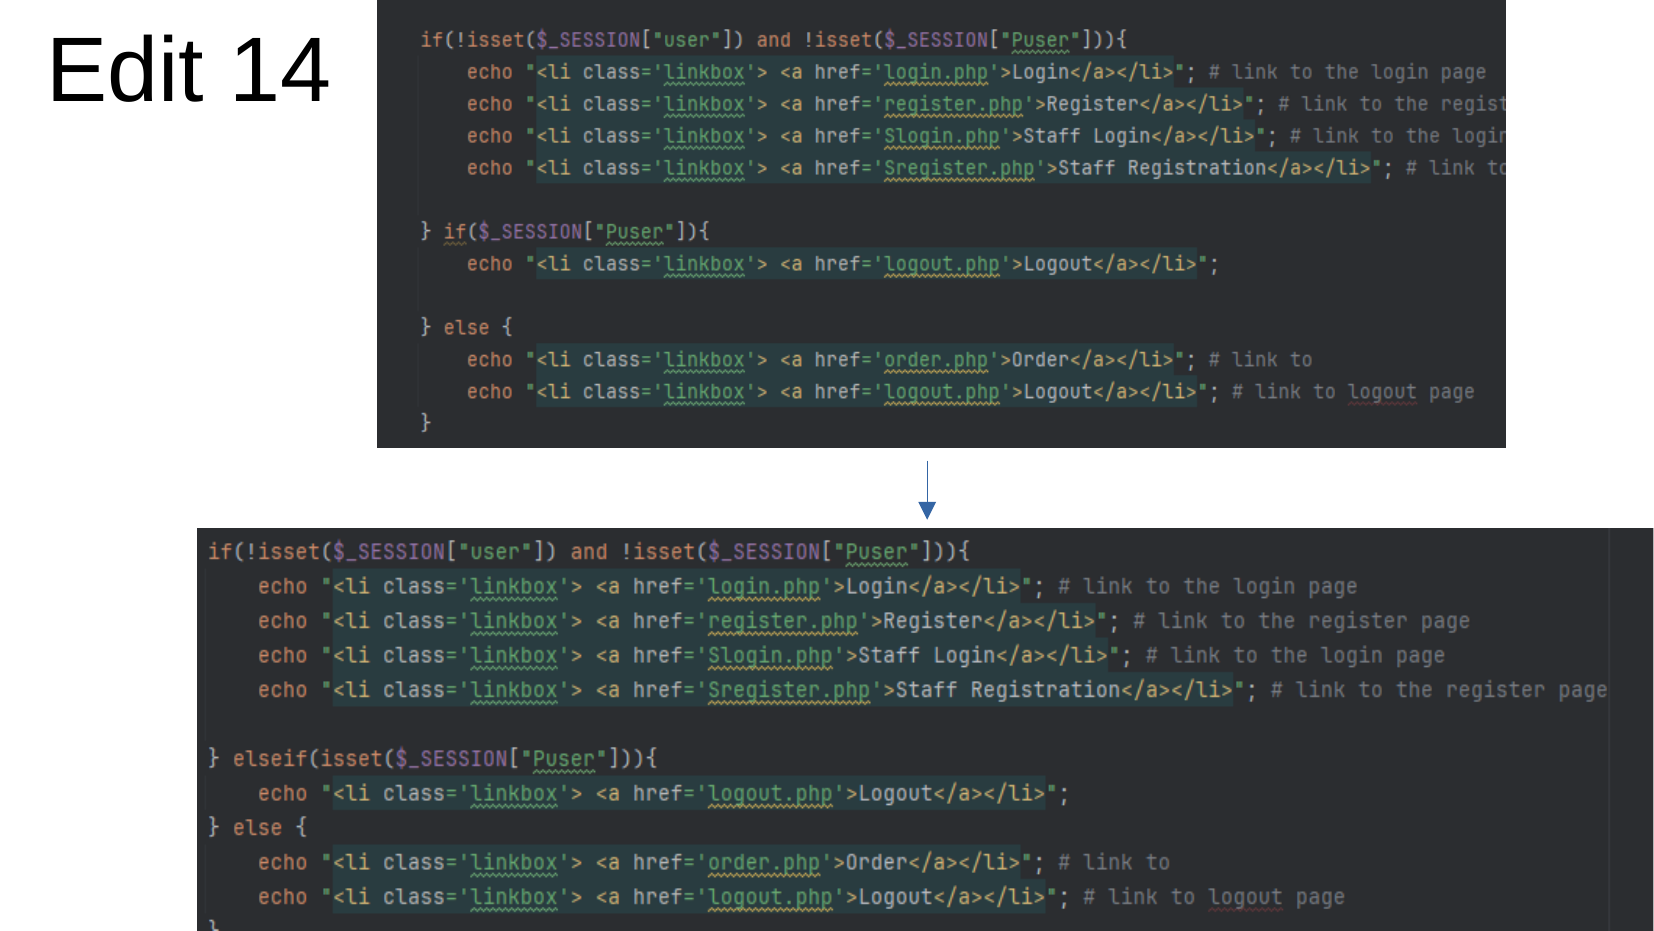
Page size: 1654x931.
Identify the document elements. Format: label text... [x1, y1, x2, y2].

title Edit 14 [0, 0, 377, 148]
picture [377, 0, 1506, 448]
picture [197, 528, 1654, 931]
